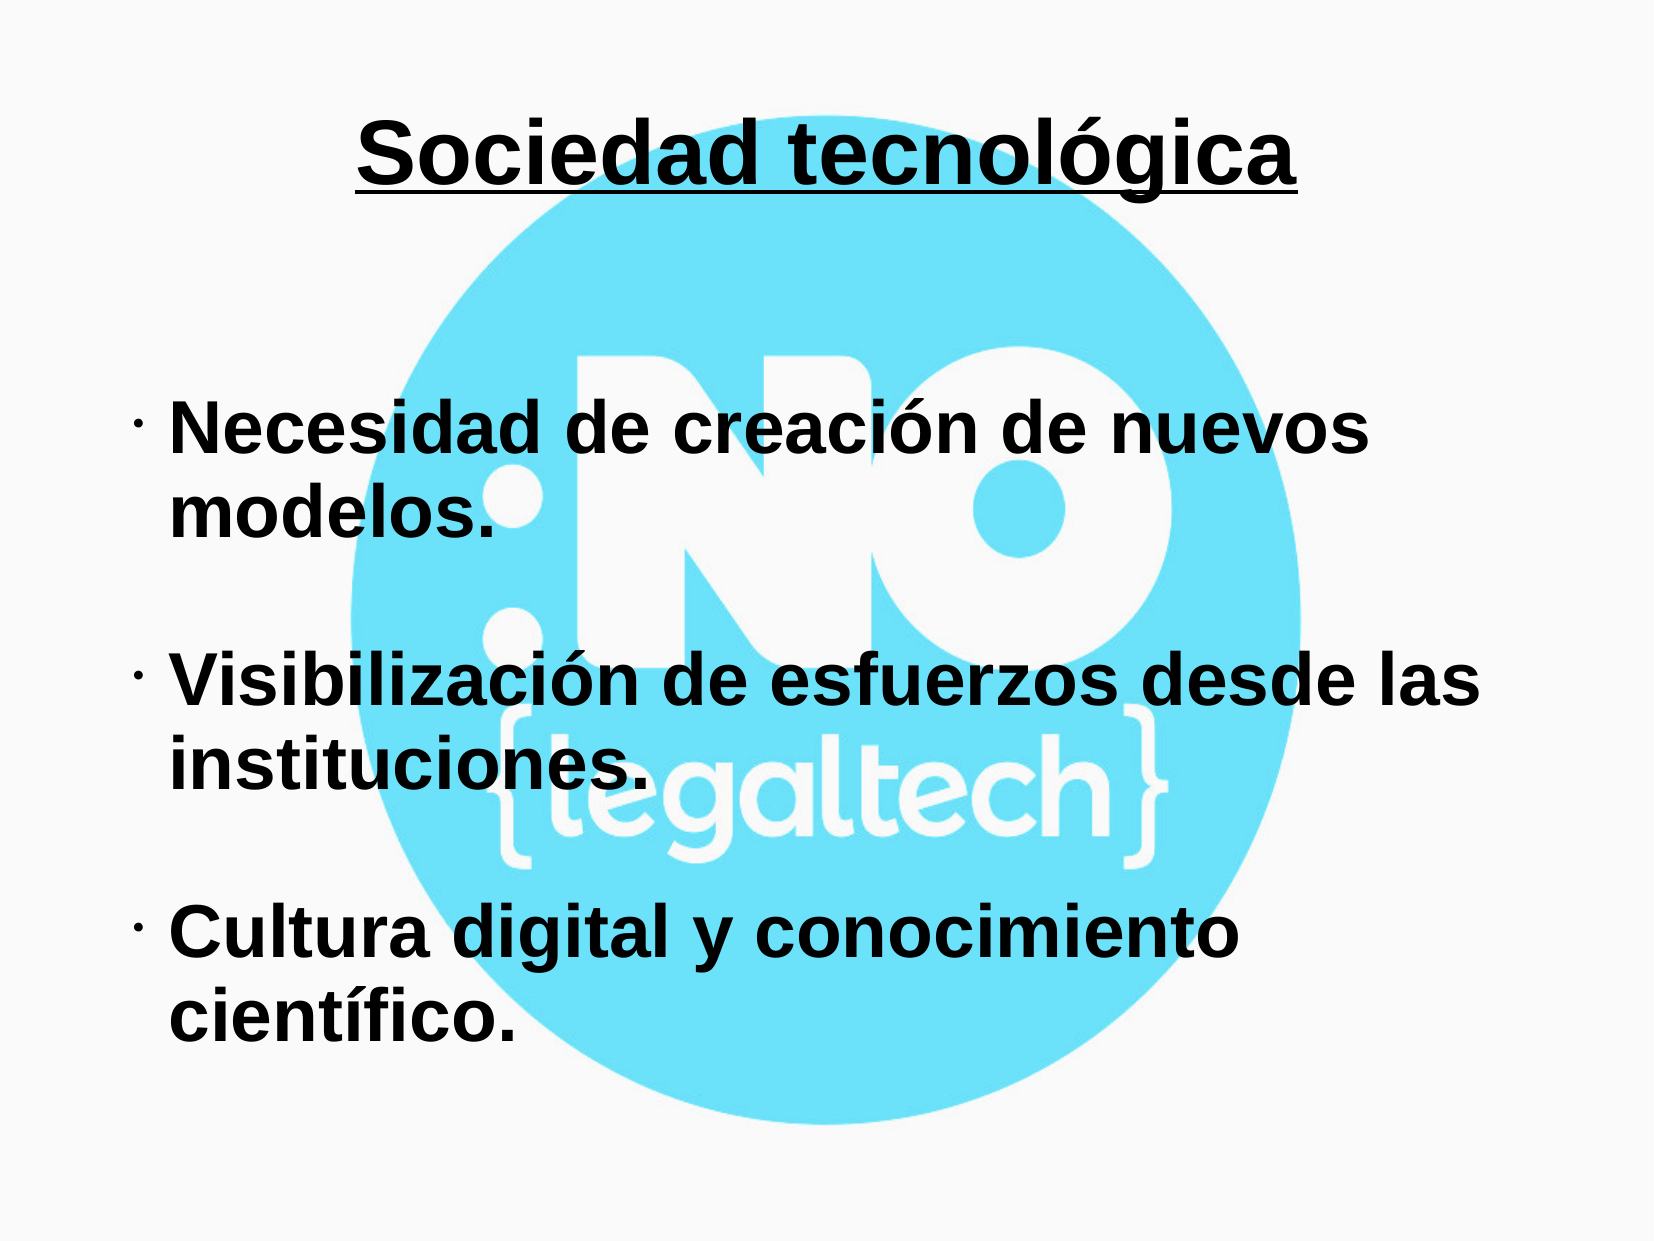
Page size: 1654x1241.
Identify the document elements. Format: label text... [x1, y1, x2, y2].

picture [0, 0, 1654, 1241]
text_box Necesidad de creación de nuevos modelos. Visibilización de esfuerzos desde las instituciones. Cultura digital y conocimiento científico. [118, 377, 1571, 1065]
title Sociedad tecnológica [82, 49, 1571, 257]
